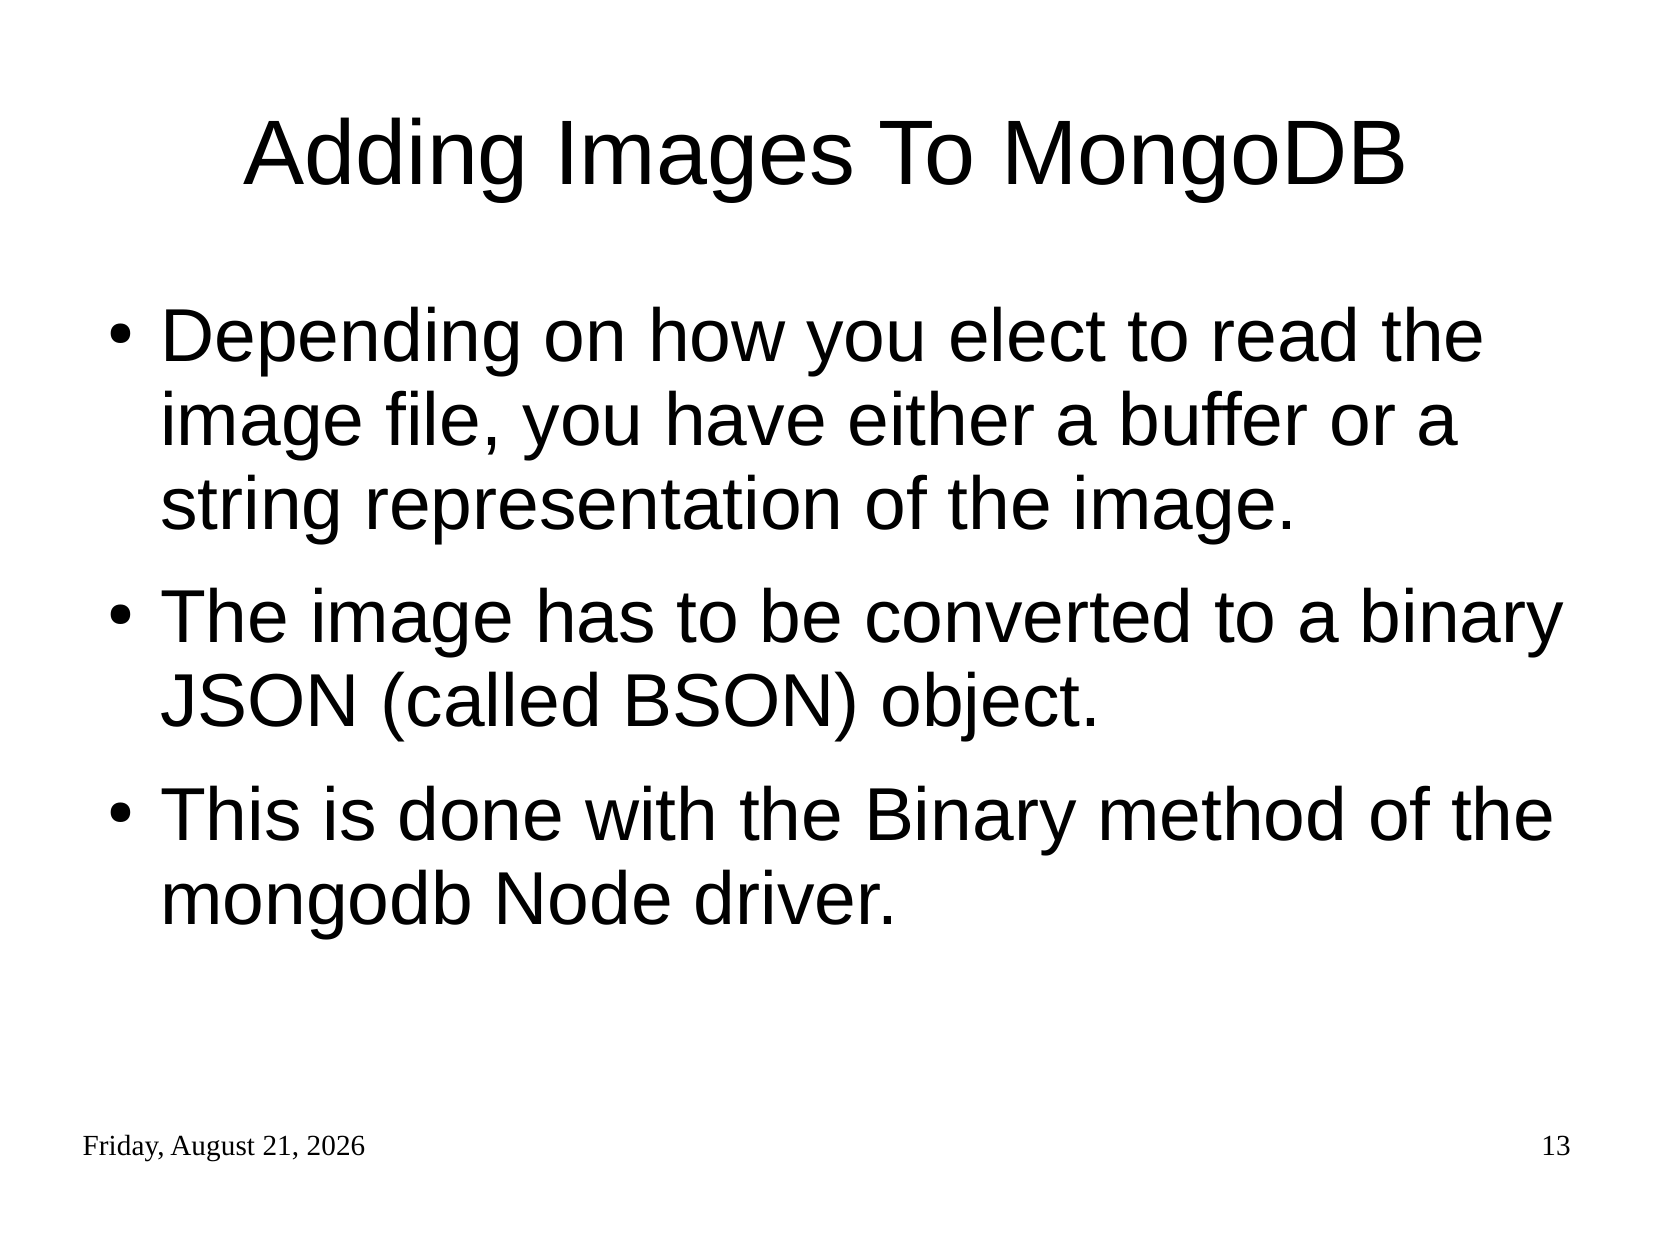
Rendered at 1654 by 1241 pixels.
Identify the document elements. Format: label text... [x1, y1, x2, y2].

list Depending on how you elect to read the image file, you have either a buffer or a string representation of the image. The image has to be converted to a binary JSON (called BSON) object. This is done with the Binary method of the mongodb Node driver. [89, 293, 1578, 1013]
title Adding Images To MongoDB [82, 49, 1571, 257]
